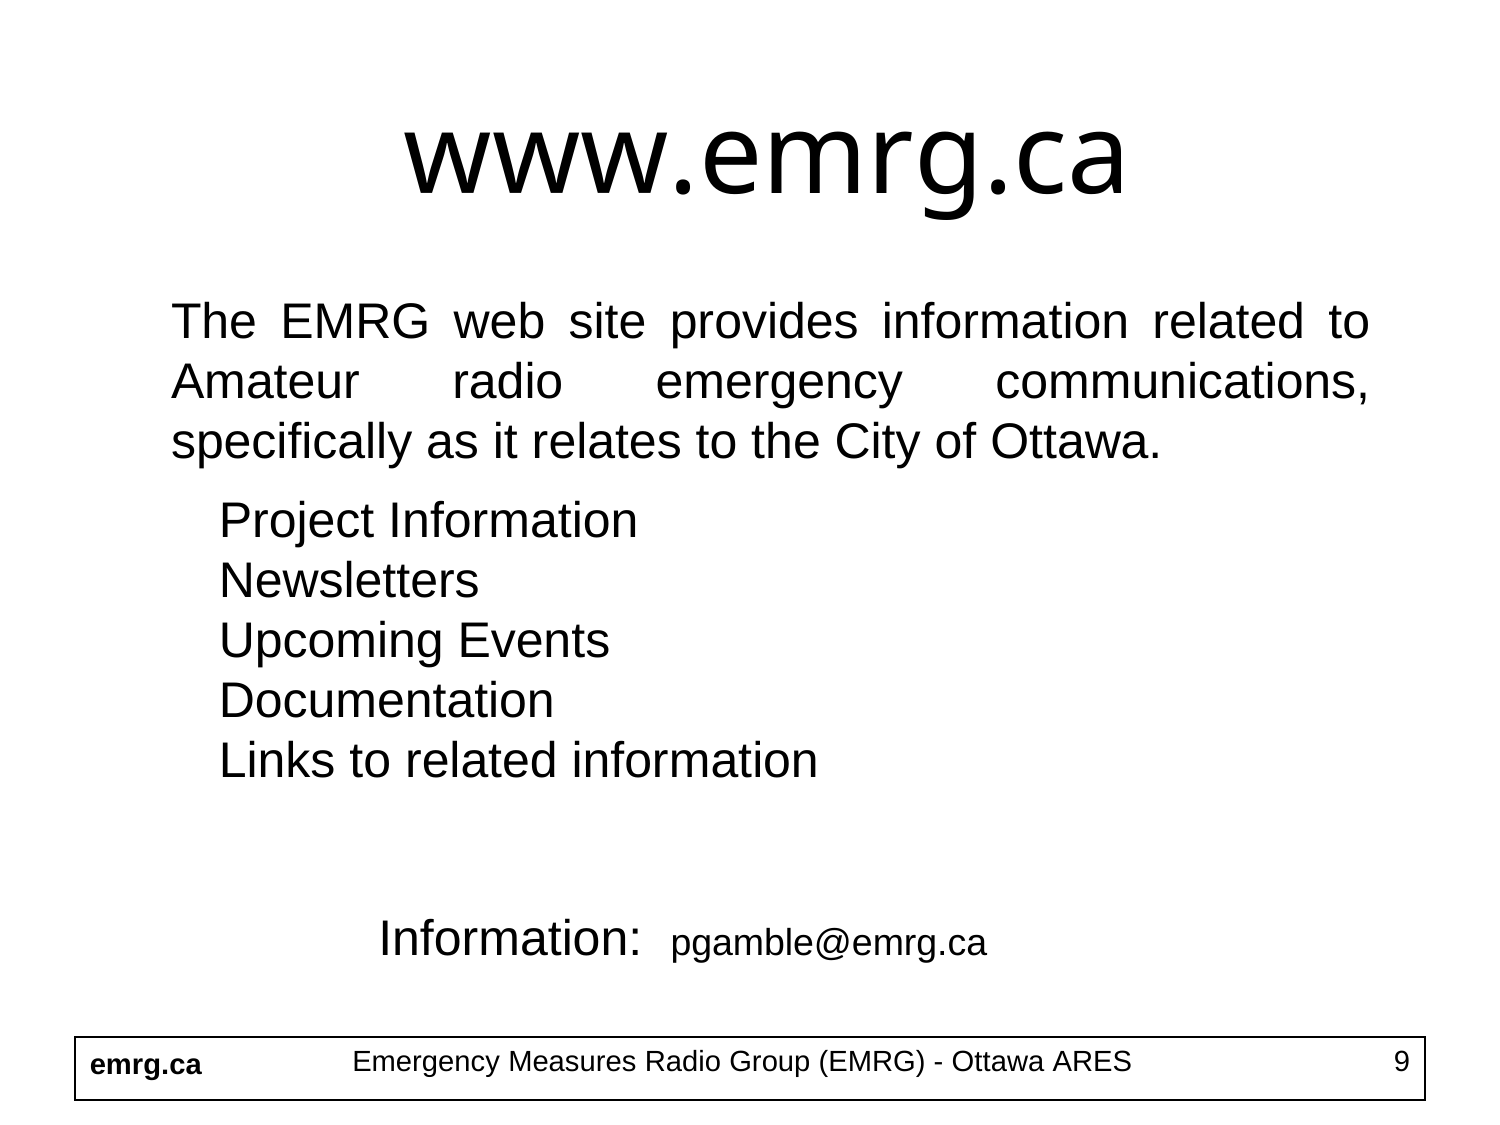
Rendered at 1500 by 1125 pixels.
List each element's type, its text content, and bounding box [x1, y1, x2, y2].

text_box Information: pgamble@emrg.ca [235, 898, 1131, 974]
text_box www.emrg.ca [389, 73, 1147, 225]
text_box The EMRG web site provides information related to Amateur radio emergency communications, specifically as it relates to the City of Ottawa. Project Information Newsletters Upcoming Events Documentation Links to related information [156, 281, 1386, 796]
